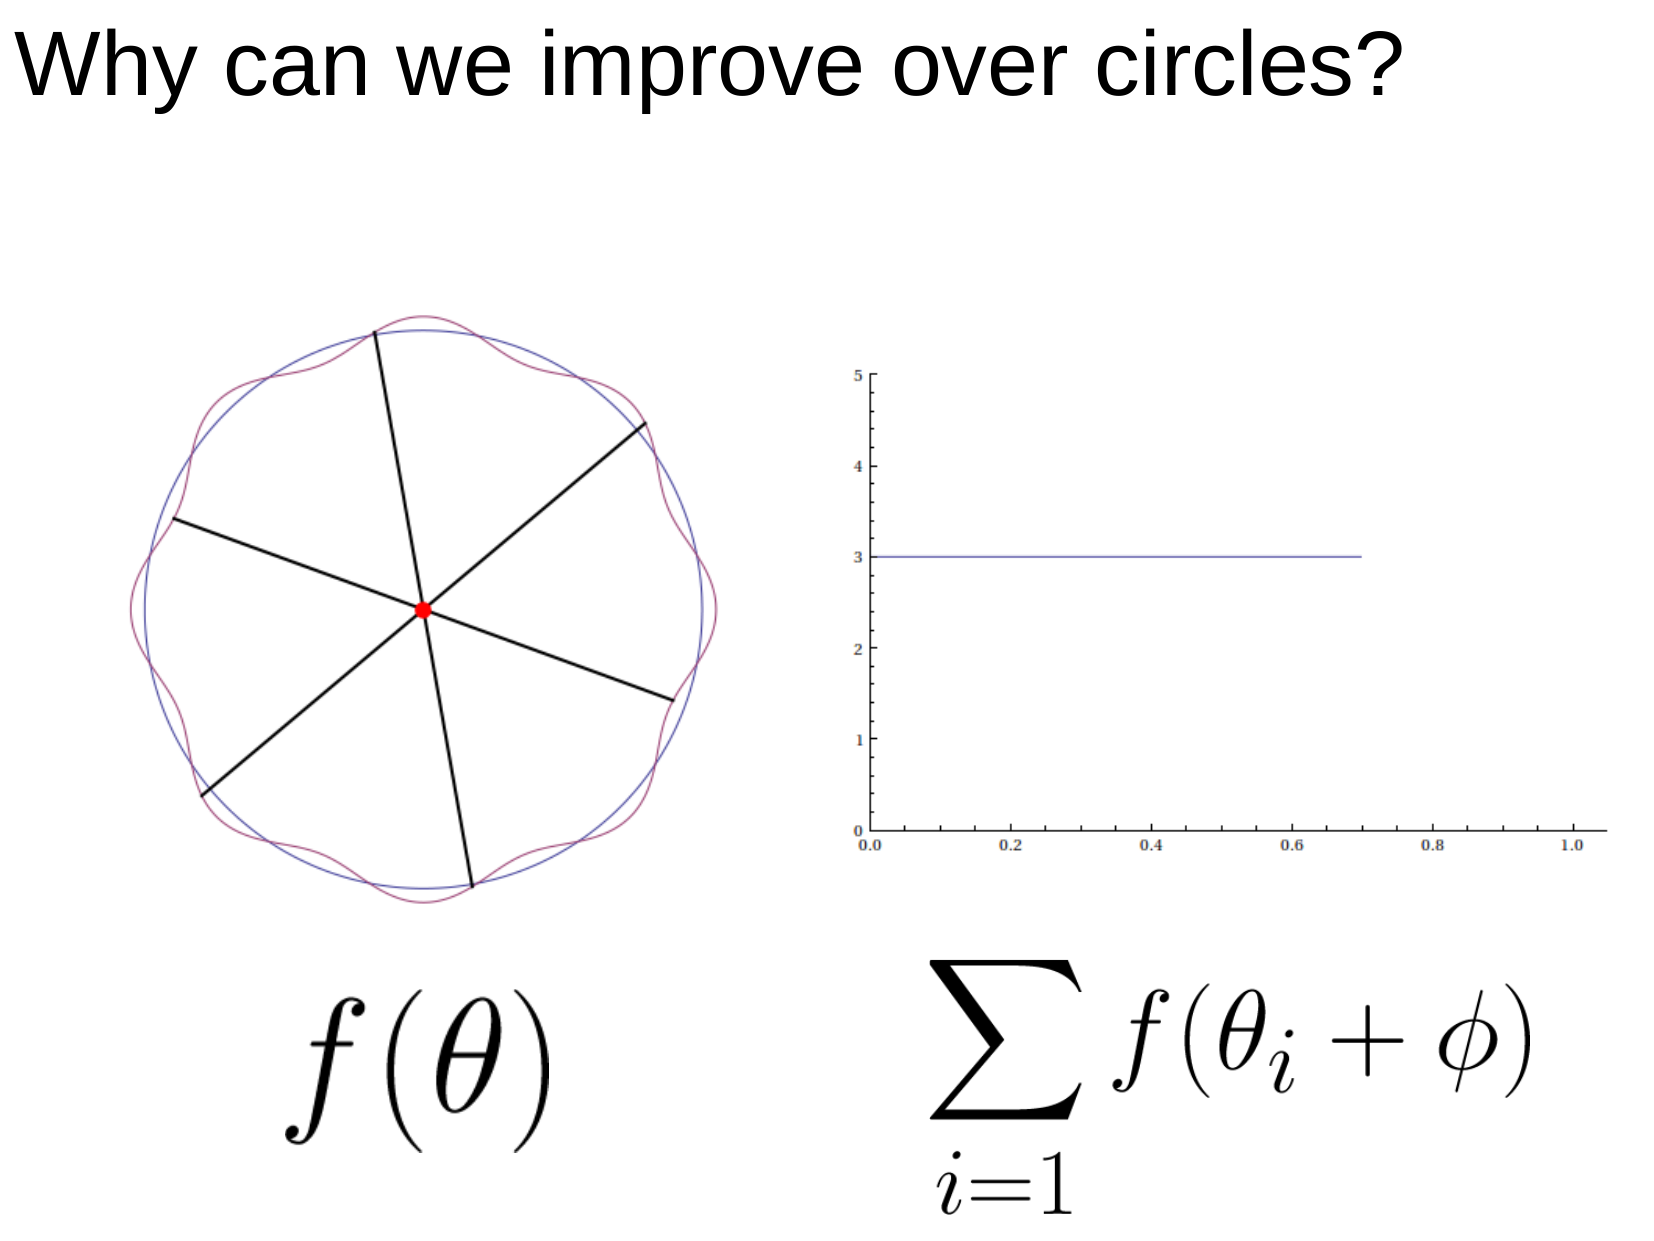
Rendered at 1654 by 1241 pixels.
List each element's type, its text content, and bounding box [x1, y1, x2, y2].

picture [285, 989, 549, 1153]
picture [46, 278, 1609, 1216]
text_box Why can we improve over circles? [0, 5, 1654, 123]
